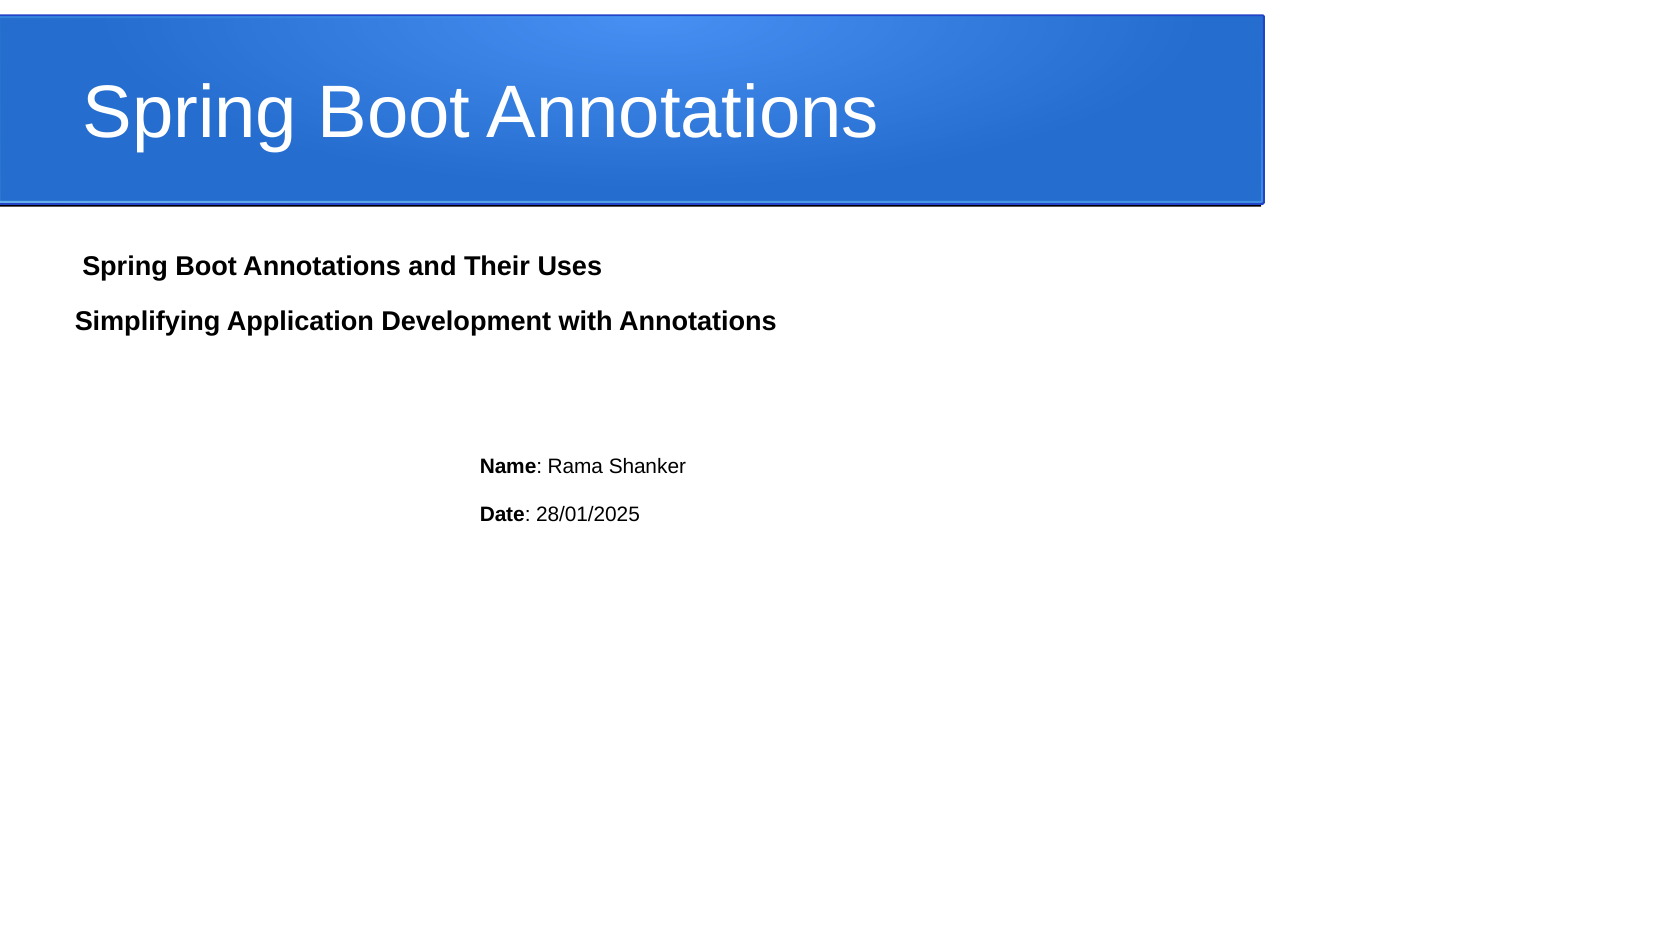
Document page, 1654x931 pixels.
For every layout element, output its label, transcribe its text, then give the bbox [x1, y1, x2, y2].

title Spring Boot Annotations [82, 35, 1235, 189]
text_box Spring Boot Annotations and Their Uses Simplifying Application Development with Annotations [60, 243, 856, 466]
text_box Name: Rama Shanker Date: 28/01/2025 [465, 447, 1156, 606]
